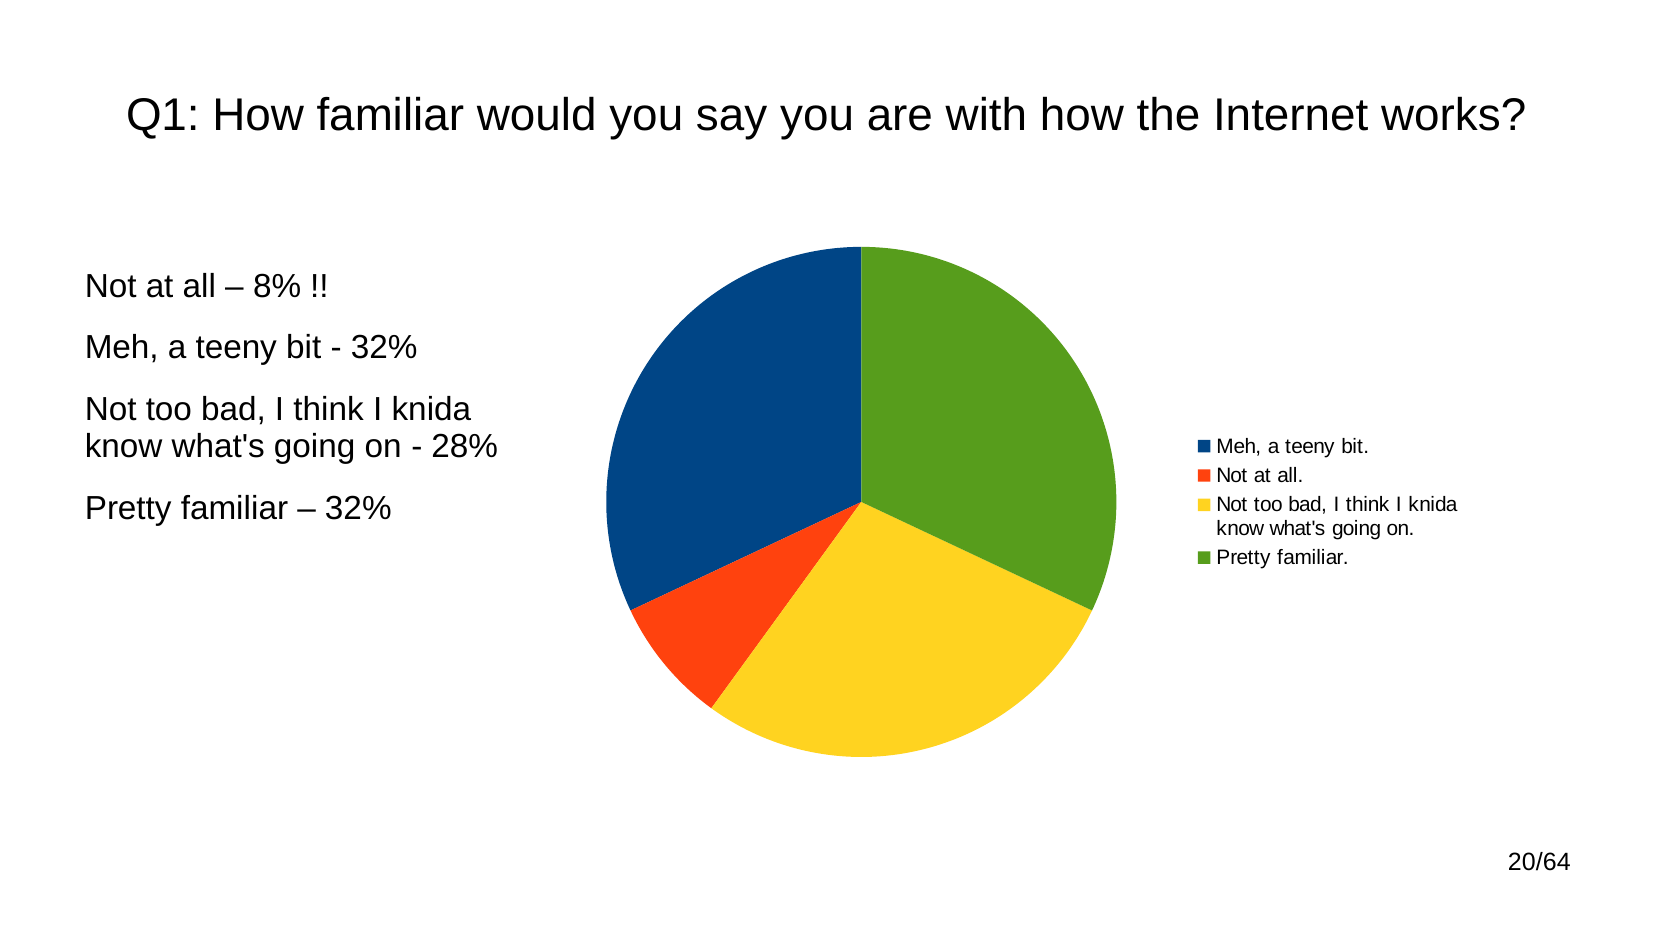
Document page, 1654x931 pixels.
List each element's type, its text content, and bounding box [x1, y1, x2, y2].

text_box Not at all – 8% !! Meh, a teeny bit - 32% Not too bad, I think I knida know what's going on - 28% Pretty familiar – 32% [70, 259, 550, 903]
title Q1: How familiar would you say you are with how the Internet works? [82, 37, 1571, 193]
chart [531, 236, 1477, 768]
